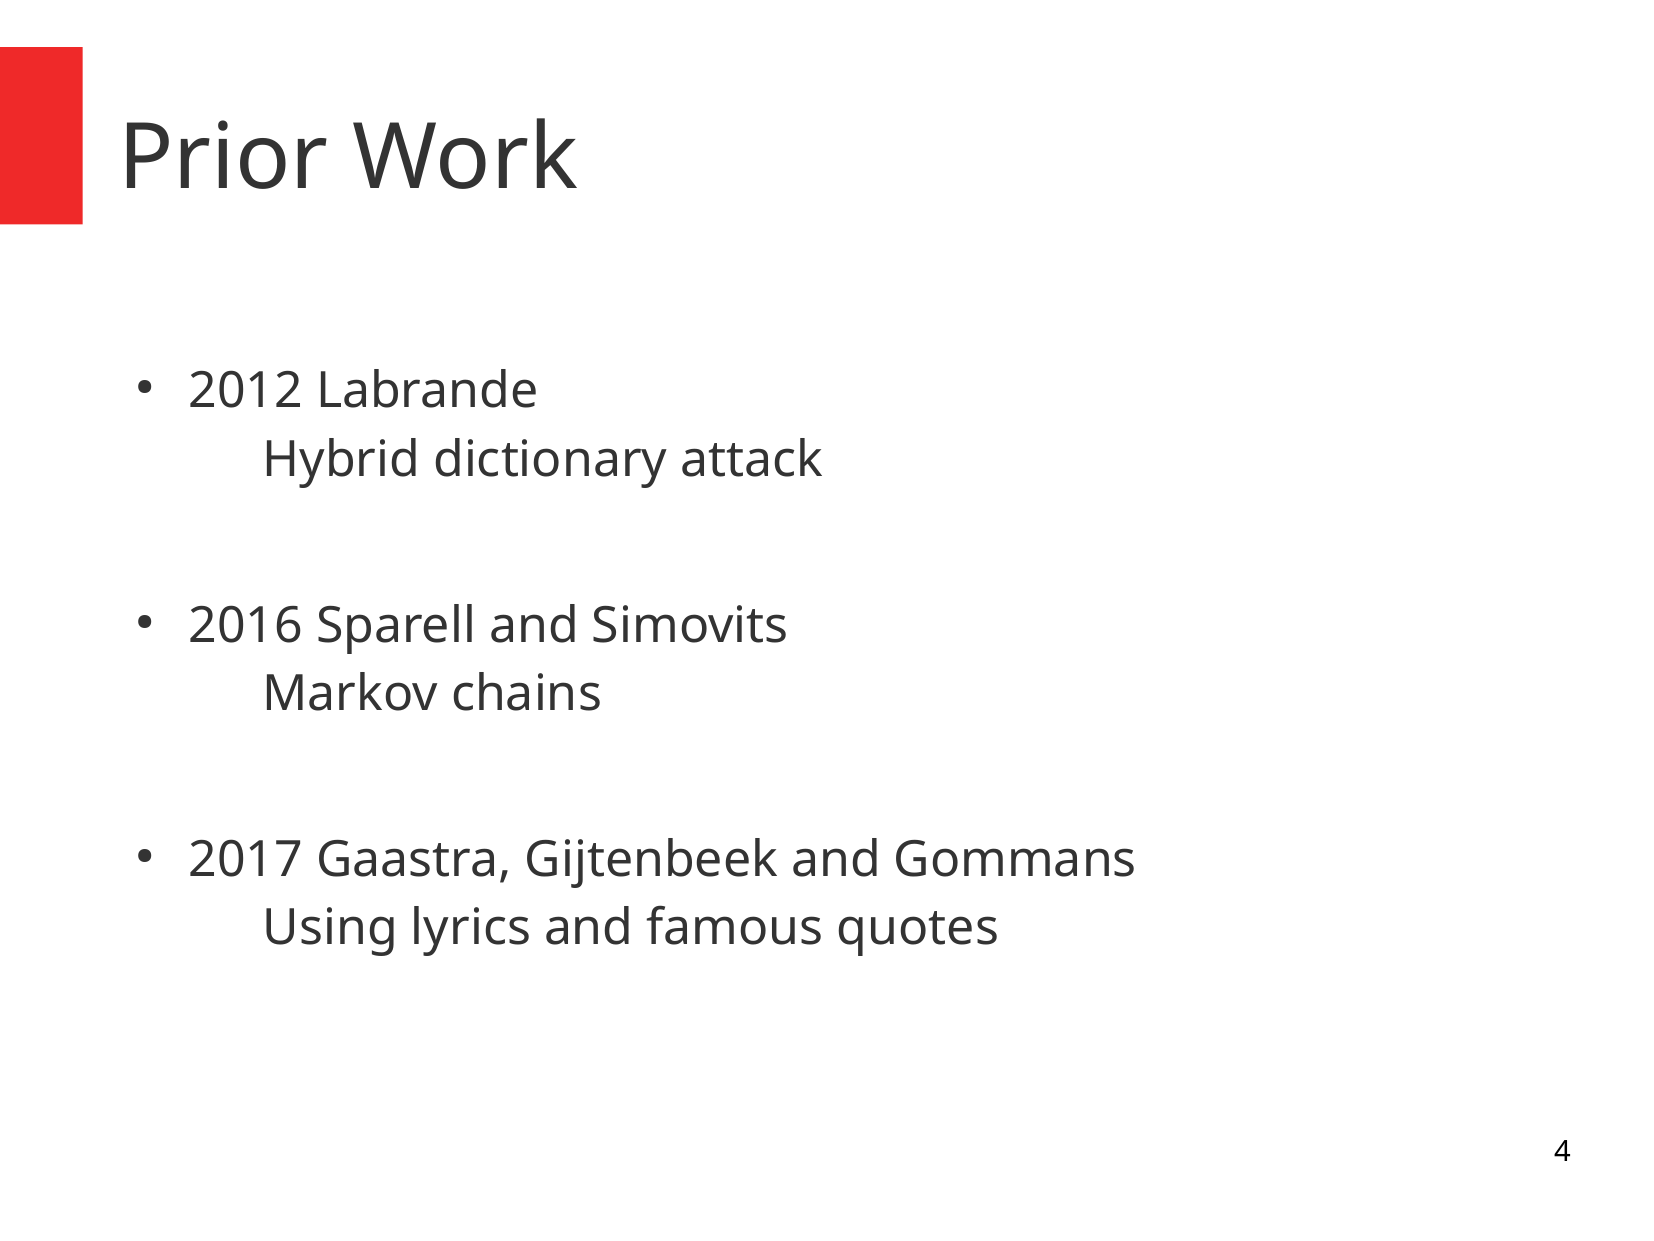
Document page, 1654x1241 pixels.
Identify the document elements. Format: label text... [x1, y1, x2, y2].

title Prior Work [118, 90, 1571, 216]
list 2012 Labrande Hybrid dictionary attack 2016 Sparell and Simovits Markov chains 2017 Gaastra, Gijtenbeek and Gommans Using lyrics and famous quotes [118, 354, 1536, 1074]
